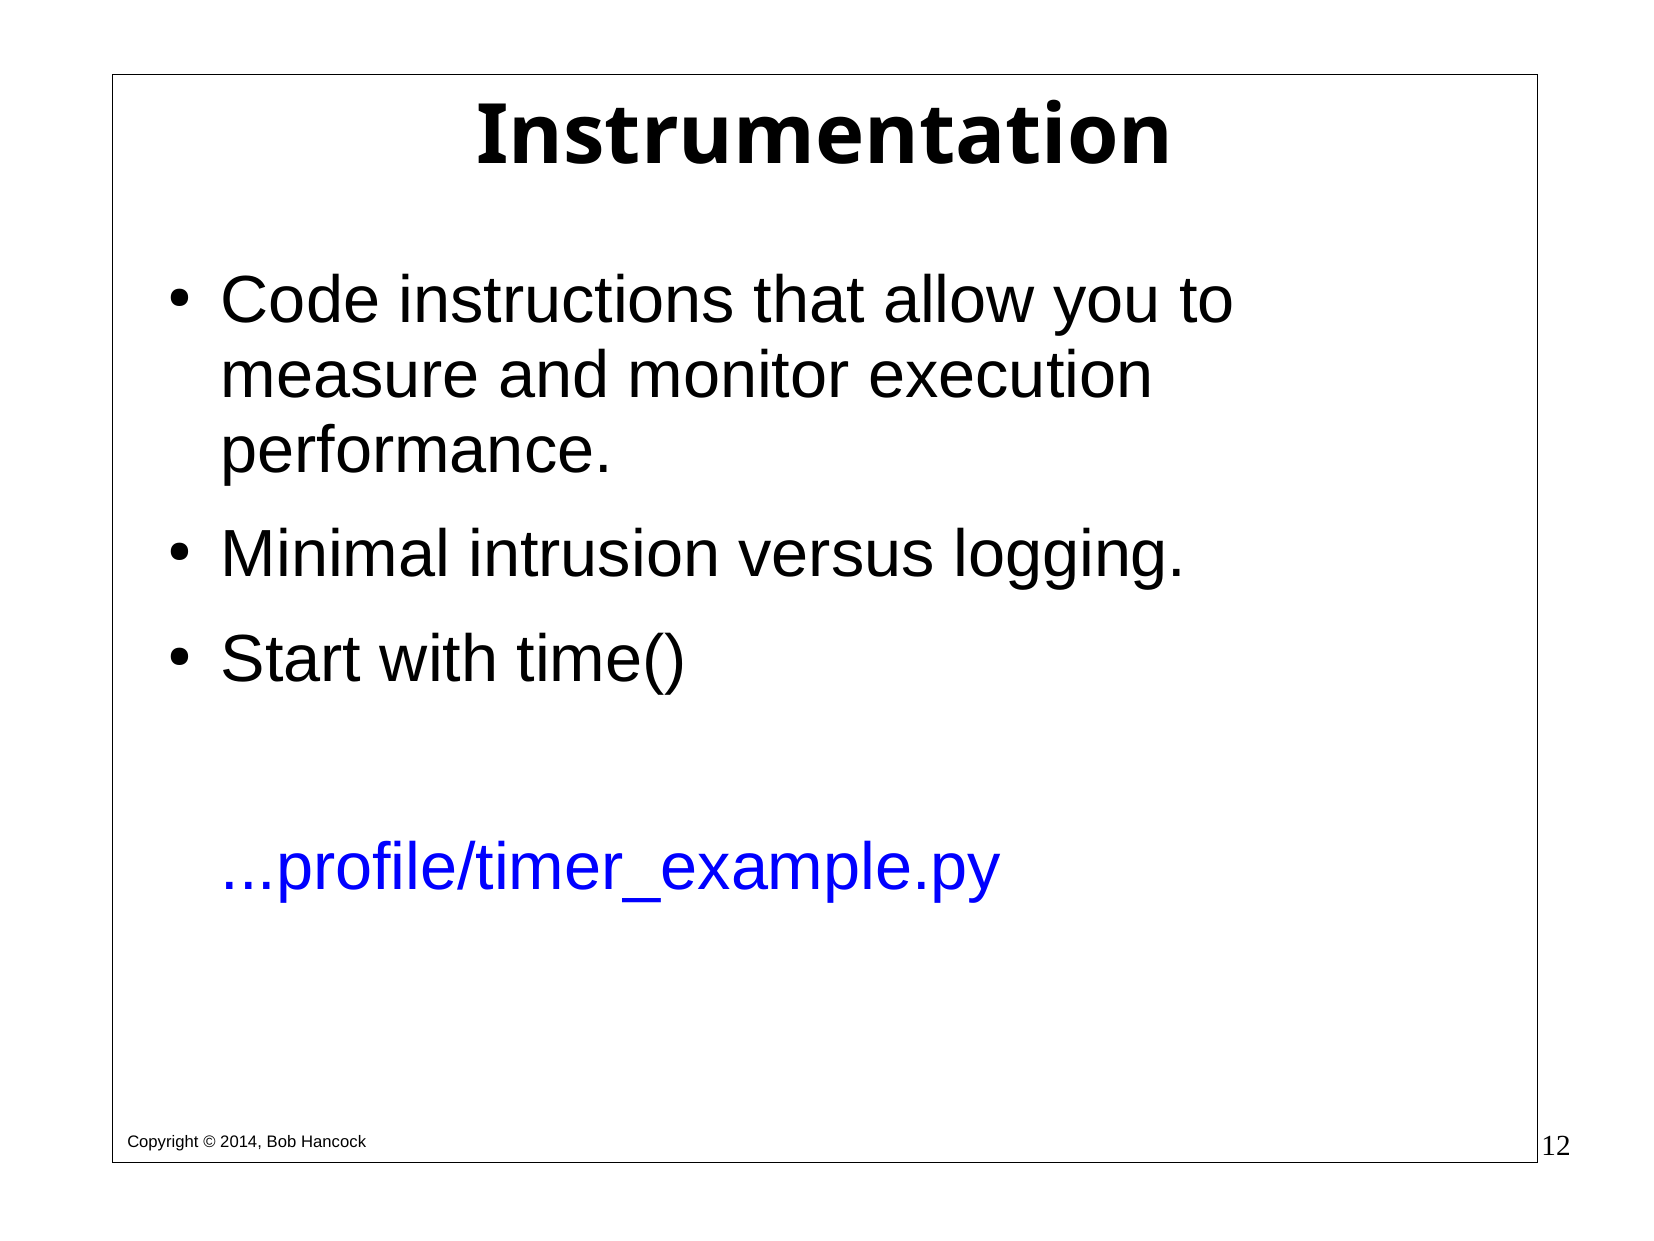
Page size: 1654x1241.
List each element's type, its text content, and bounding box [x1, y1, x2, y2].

list Code instructions that allow you to measure and monitor execution performance. Minimal intrusion versus logging. Start with time() ...profile/timer_example.py [150, 262, 1501, 1126]
text_box Copyright © 2014, Bob Hancock [112, 1125, 382, 1159]
title Instrumentation [112, 75, 1538, 188]
